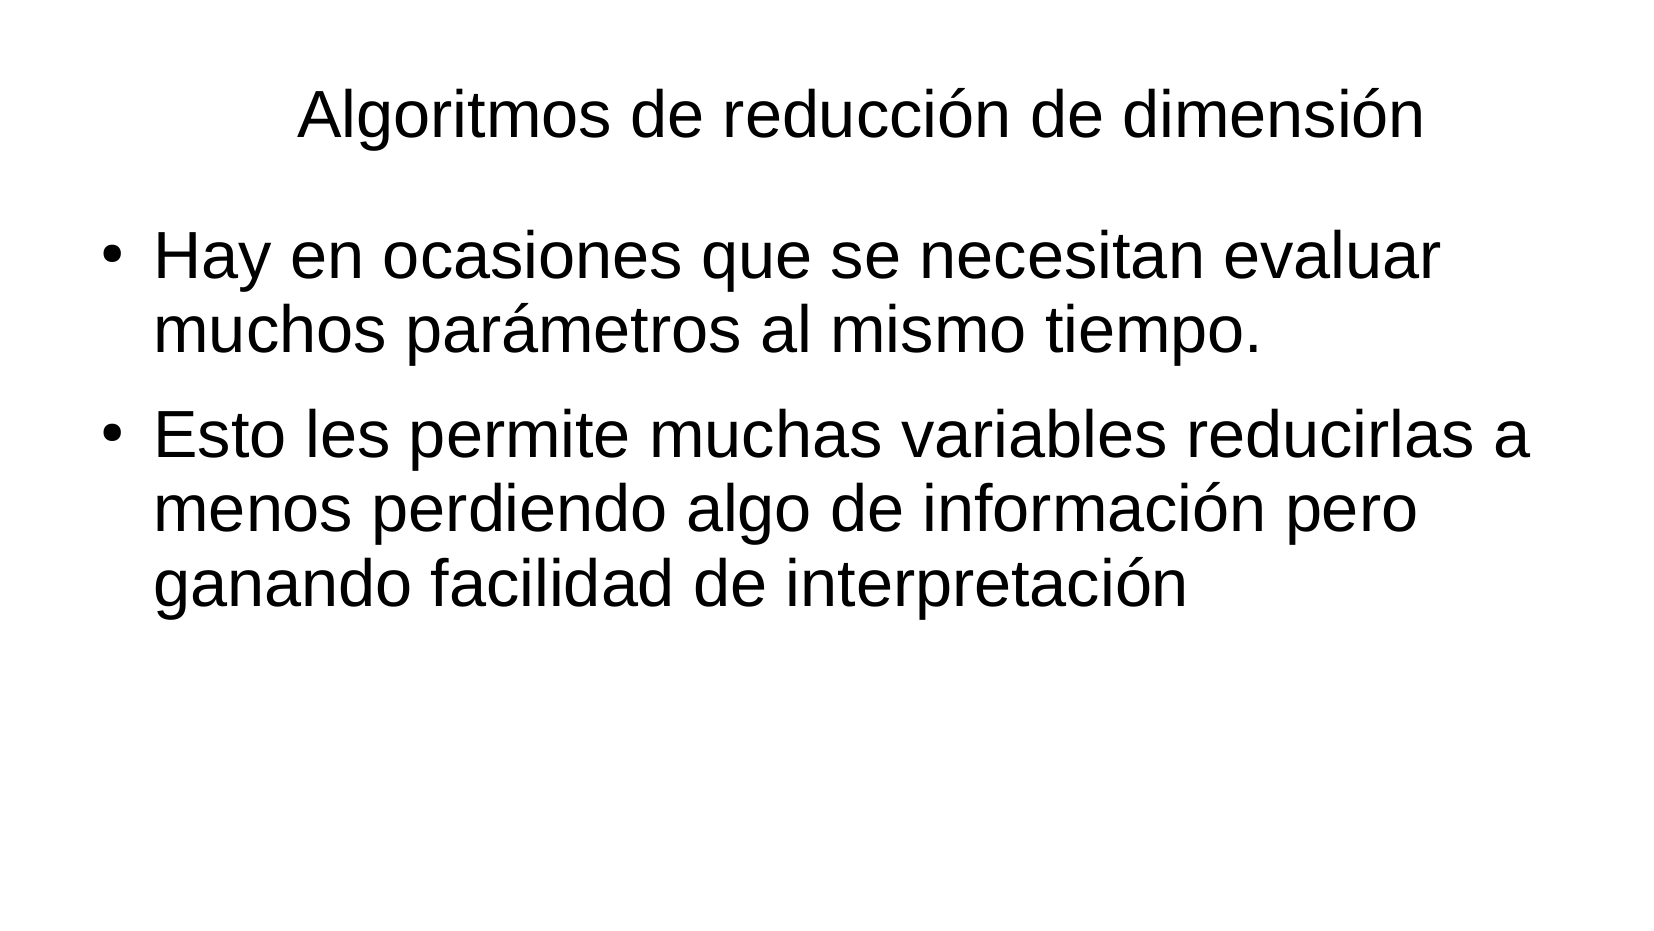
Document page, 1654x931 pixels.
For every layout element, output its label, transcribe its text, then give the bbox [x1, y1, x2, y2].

title Algoritmos de reducción de dimensión [82, 37, 1571, 193]
list Hay en ocasiones que se necesitan evaluar muchos parámetros al mismo tiempo. Esto les permite muchas variables reducirlas a menos perdiendo algo de información pero ganando facilidad de interpretación [82, 217, 1571, 758]
